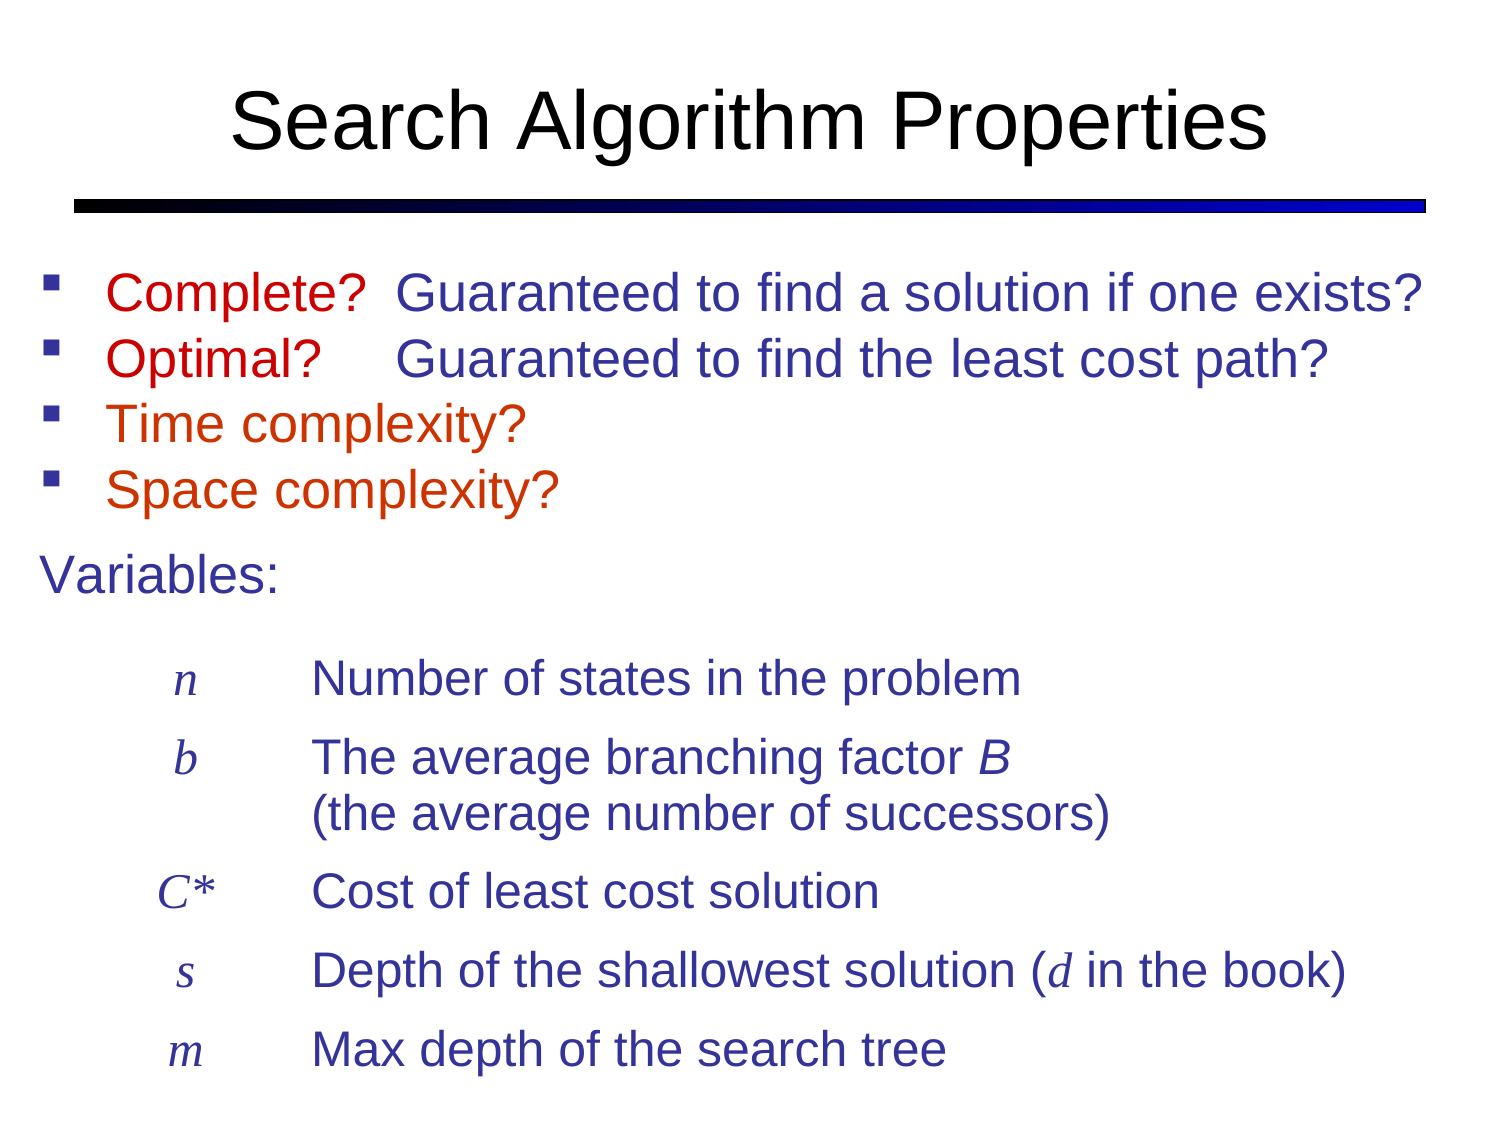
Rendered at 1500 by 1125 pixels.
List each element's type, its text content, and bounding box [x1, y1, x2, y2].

text_box Search Algorithm Properties [75, 58, 1426, 174]
table_header Number of states in the problem [296, 640, 1438, 719]
table_cell Depth of the shallowest solution (d in the book) [296, 932, 1438, 1010]
table_cell The average branching factor B (the average number of successors) [296, 719, 1438, 853]
table_cell b [75, 719, 296, 853]
table_cell Cost of least cost solution [296, 853, 1438, 932]
table_cell C* [75, 853, 296, 932]
table_cell Max depth of the search tree [296, 1010, 1438, 1089]
text_box Complete? Guaranteed to find a solution if one exists? Optimal? Guaranteed to find the least cost path? Time complexity? Space complexity? Variables: [24, 262, 1476, 676]
table_cell m [75, 1010, 296, 1089]
table_header n [75, 640, 296, 719]
table_cell s [75, 932, 296, 1010]
